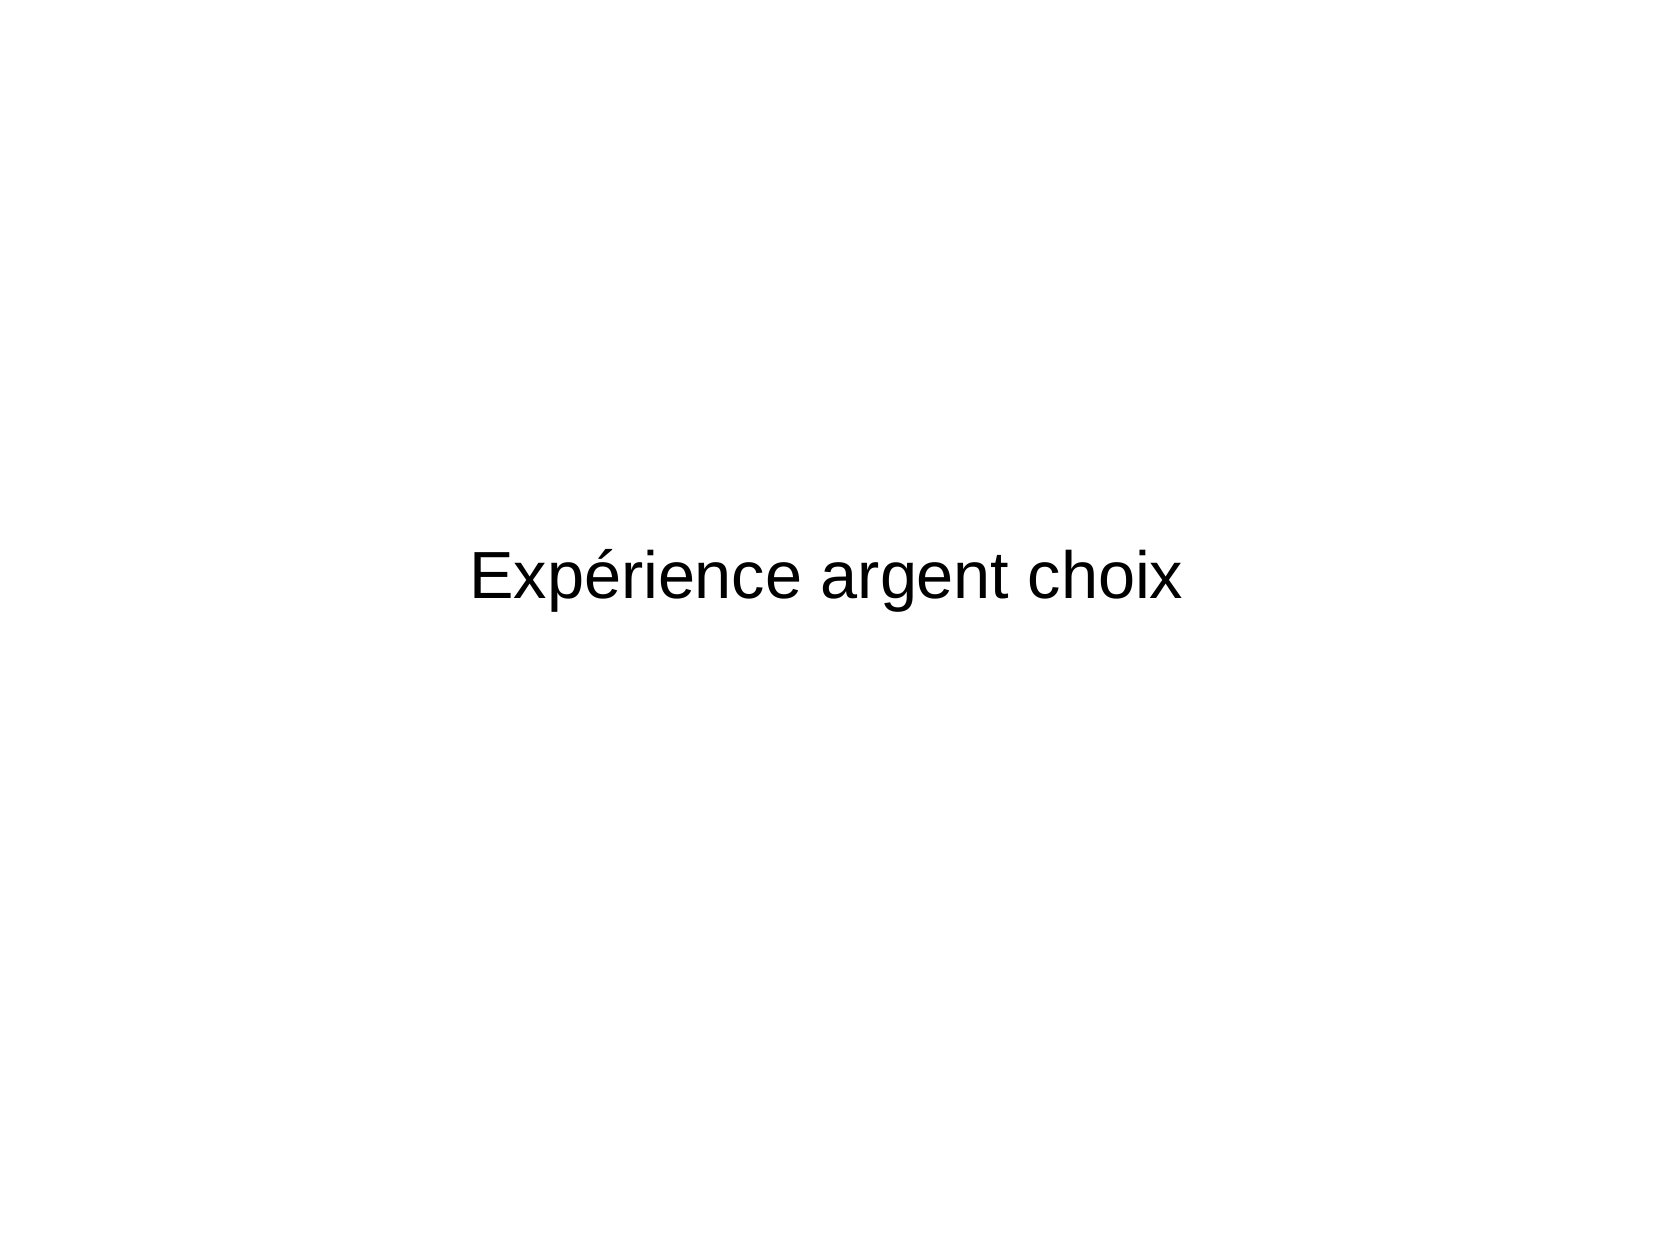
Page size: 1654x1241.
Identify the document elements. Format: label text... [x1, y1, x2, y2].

subtitle Expérience argent choix [82, 290, 1571, 1010]
